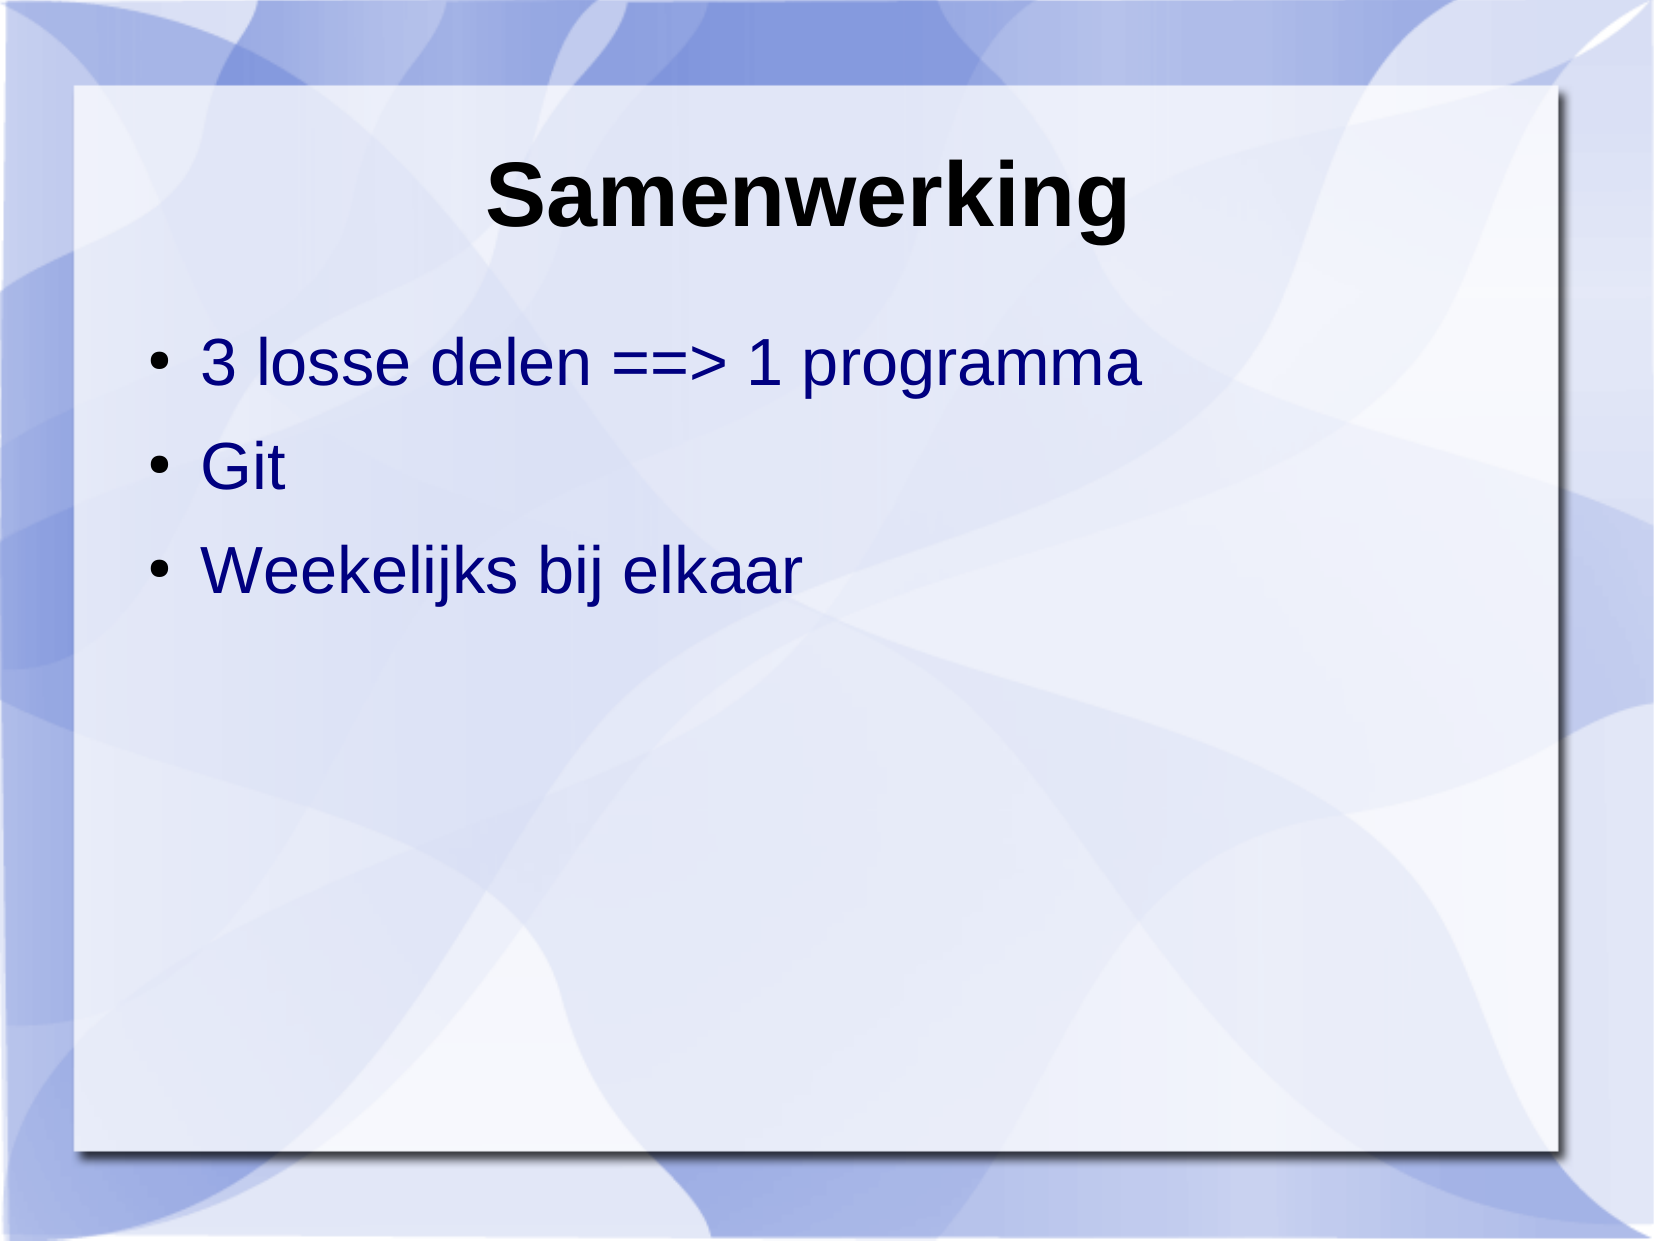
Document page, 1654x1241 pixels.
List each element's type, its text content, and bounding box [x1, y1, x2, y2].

title Samenwerking [82, 90, 1536, 298]
picture [0, 0, 1654, 1241]
list 3 losse delen ==> 1 programma Git Weekelijks bij elkaar [129, 324, 1489, 1144]
